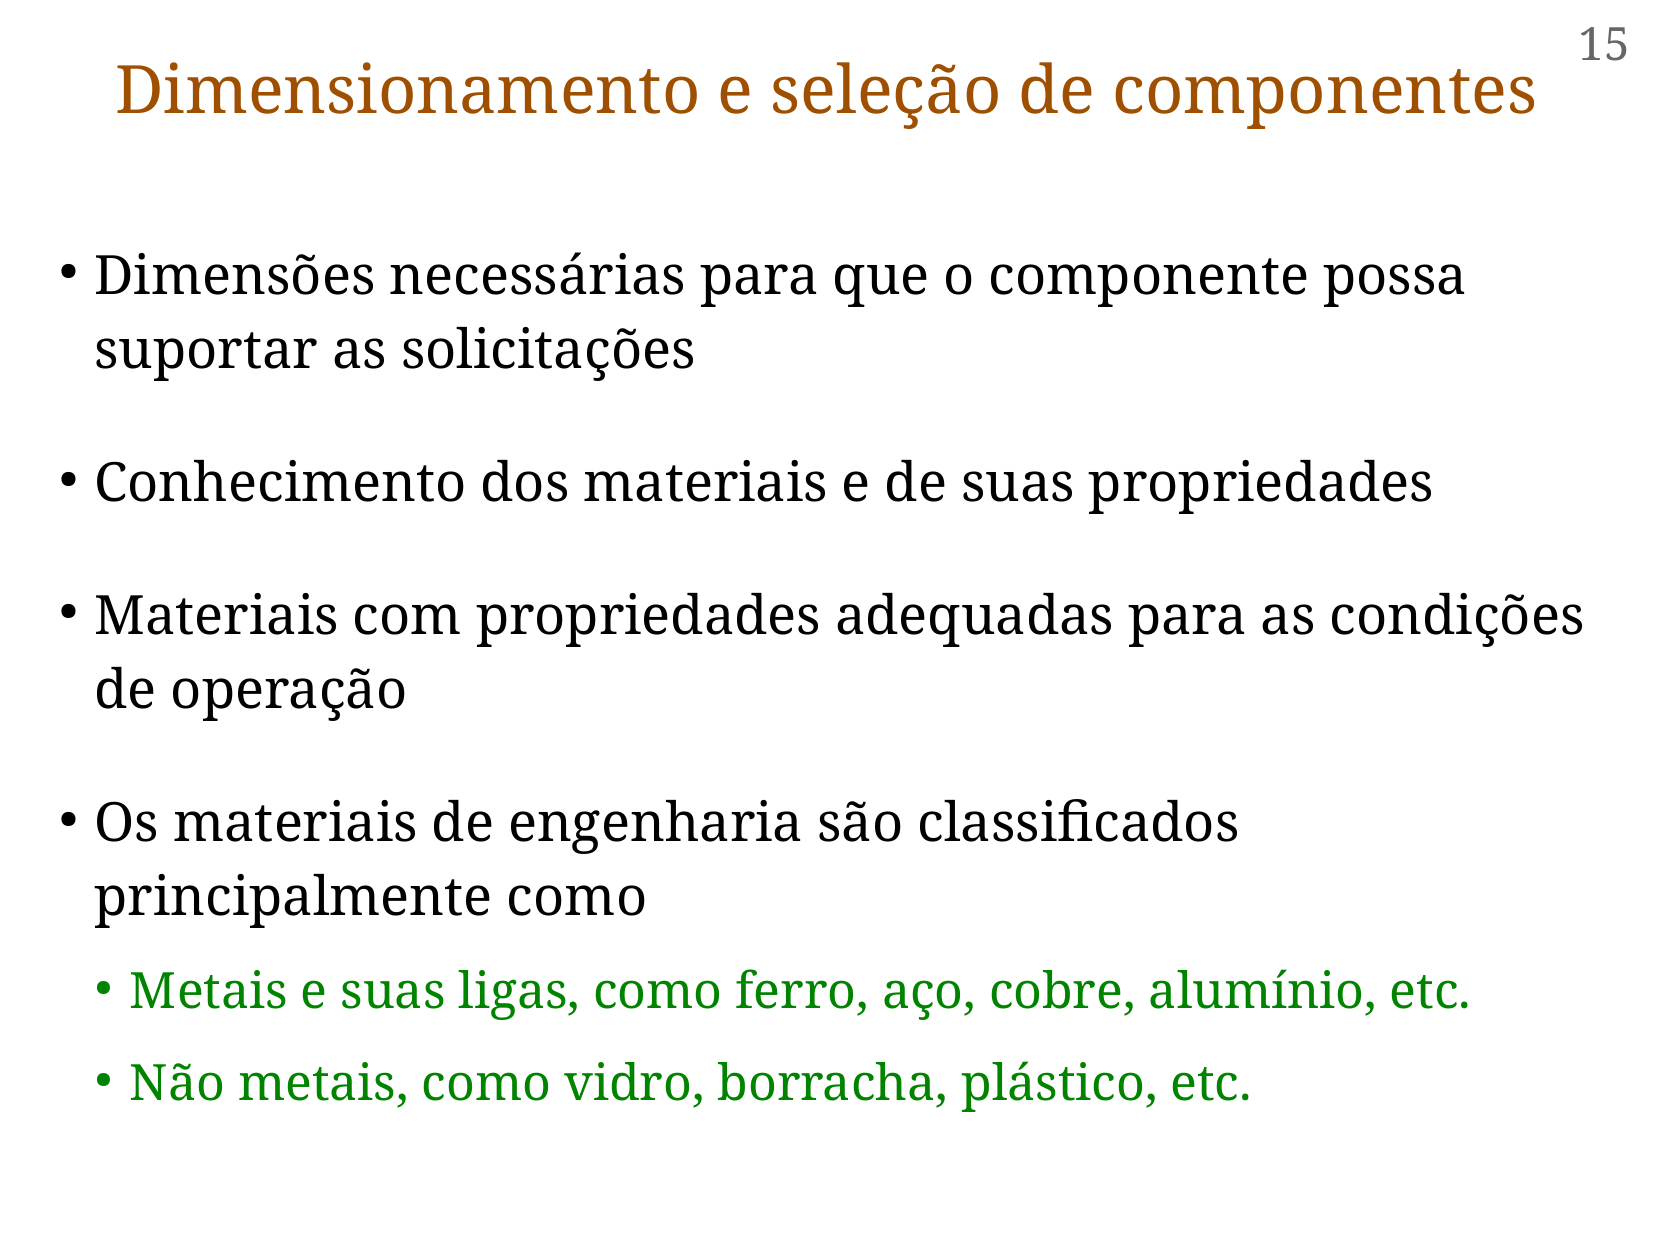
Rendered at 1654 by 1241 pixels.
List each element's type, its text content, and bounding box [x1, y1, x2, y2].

list Dimensões necessárias para que o componente possa suportar as solicitações Conhecimento dos materiais e de suas propriedades Materiais com propriedades adequadas para as condições de operação Os materiais de engenharia são classificados principalmente como Metais e suas ligas, como ferro, aço, cobre, alumínio, etc. Não metais, como vidro, borracha, plástico, etc. [59, 236, 1595, 1211]
title Dimensionamento e seleção de componentes [59, 29, 1595, 148]
